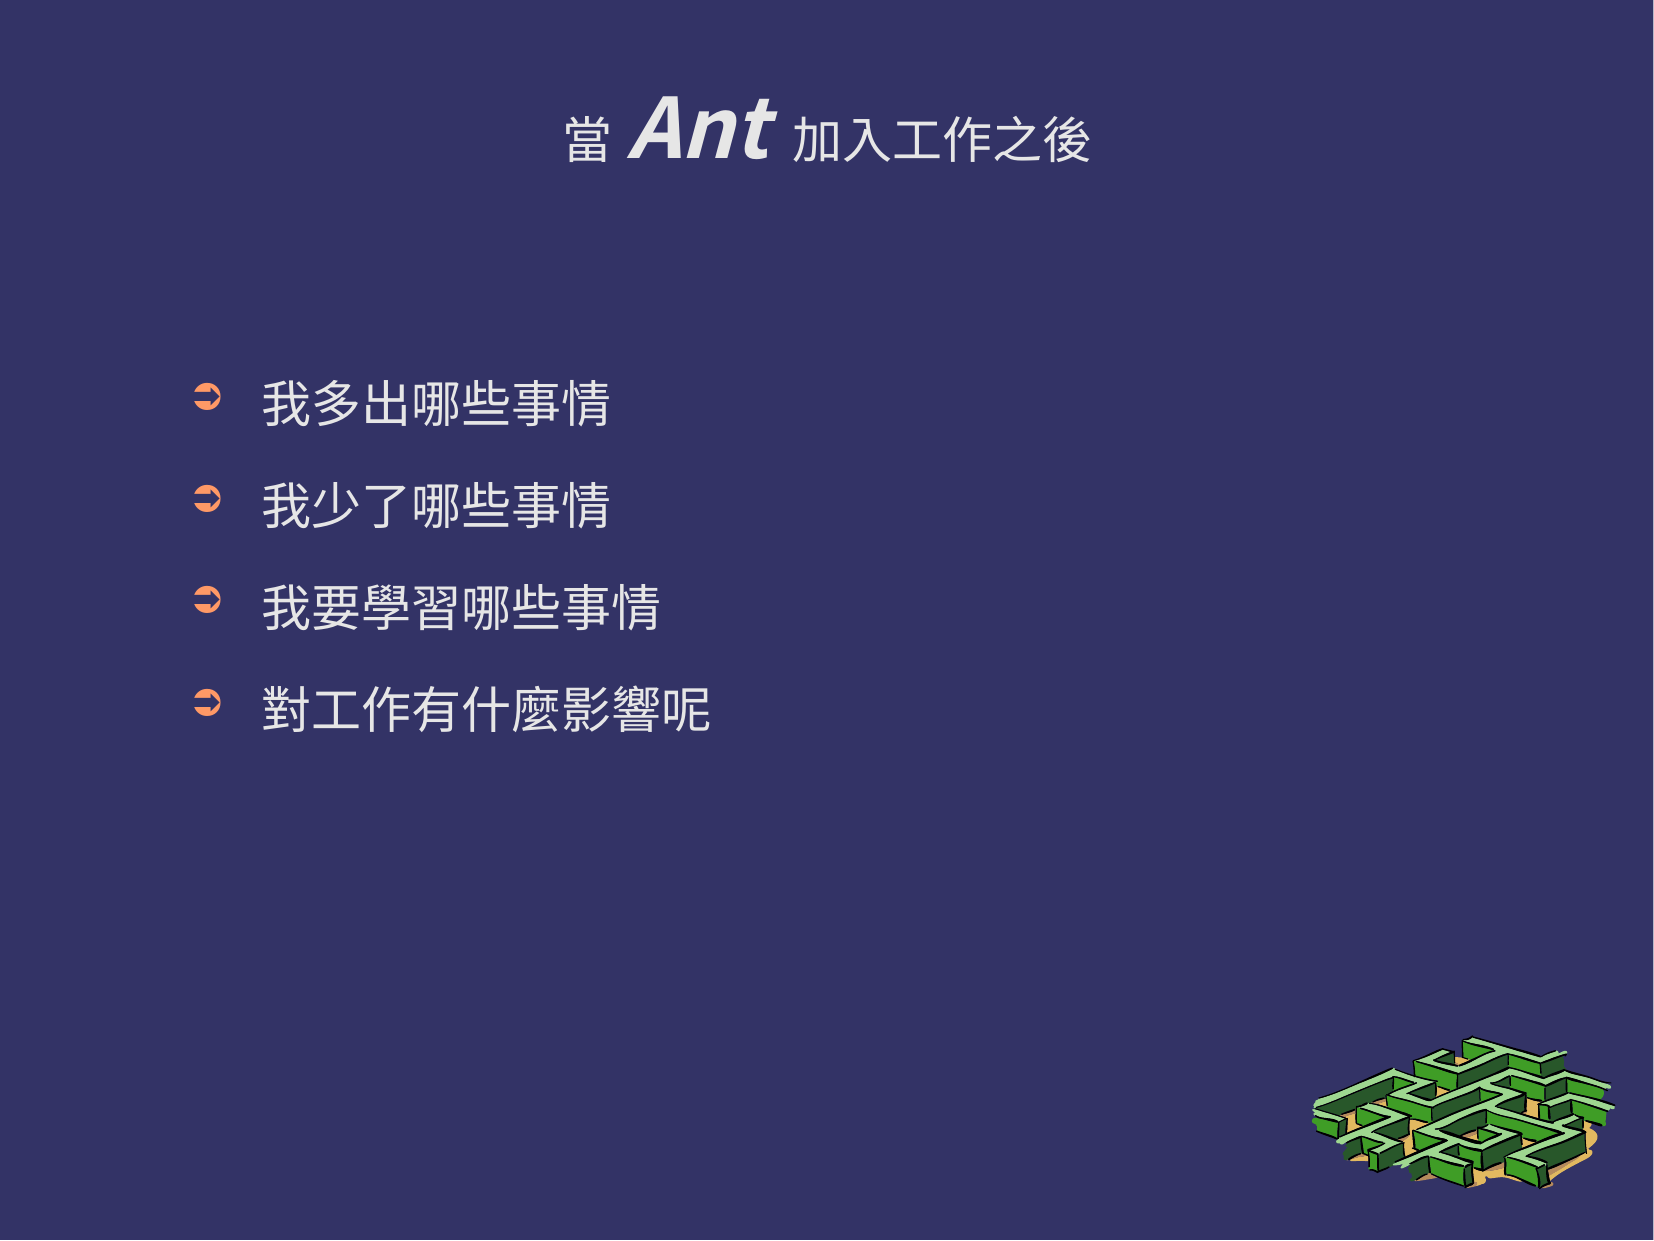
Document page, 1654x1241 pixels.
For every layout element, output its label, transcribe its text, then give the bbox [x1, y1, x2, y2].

title 當Ant加入工作之後 [121, 19, 1534, 227]
list 我多出哪些事情 我少了哪些事情 我要學習哪些事情 對工作有什麼影響呢 [178, 364, 1570, 1147]
